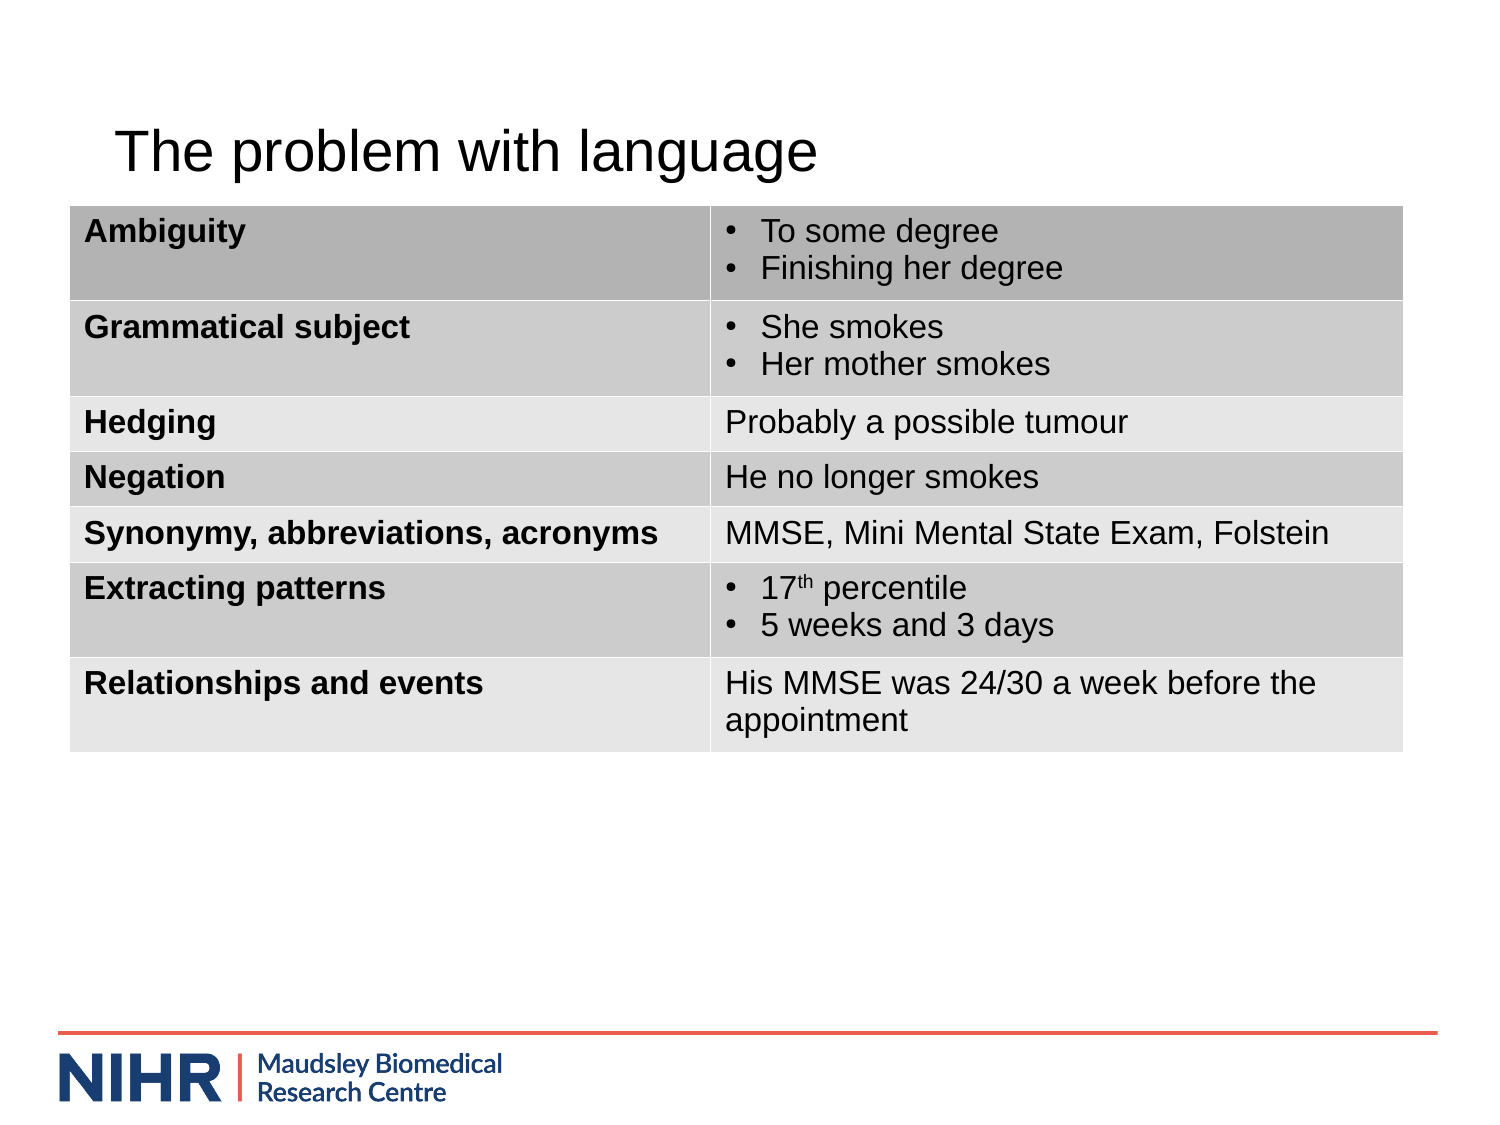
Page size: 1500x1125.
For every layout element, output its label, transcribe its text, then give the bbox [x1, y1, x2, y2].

table_cell Negation [70, 452, 710, 506]
table_cell He no longer smokes [711, 452, 1403, 506]
table_cell She smokes Her mother smokes [711, 301, 1403, 396]
table_cell Probably a possible tumour [711, 397, 1403, 451]
table_header Ambiguity [70, 206, 710, 300]
table_cell 17th percentile 5 weeks and 3 days [711, 563, 1403, 657]
table_cell His MMSE was 24/30 a week before the appointment [711, 658, 1403, 752]
text_box The problem with language [100, 113, 1105, 192]
table_cell Synonymy, abbreviations, acronyms [70, 507, 710, 562]
table_cell MMSE, Mini Mental State Exam, Folstein [711, 507, 1403, 562]
table_cell Extracting patterns [70, 563, 710, 657]
table_cell Relationships and events [70, 658, 710, 752]
table_cell Grammatical subject [70, 301, 710, 396]
table_header To some degree Finishing her degree [711, 206, 1403, 300]
table_cell Hedging [70, 397, 710, 451]
picture [29, 1018, 531, 1125]
